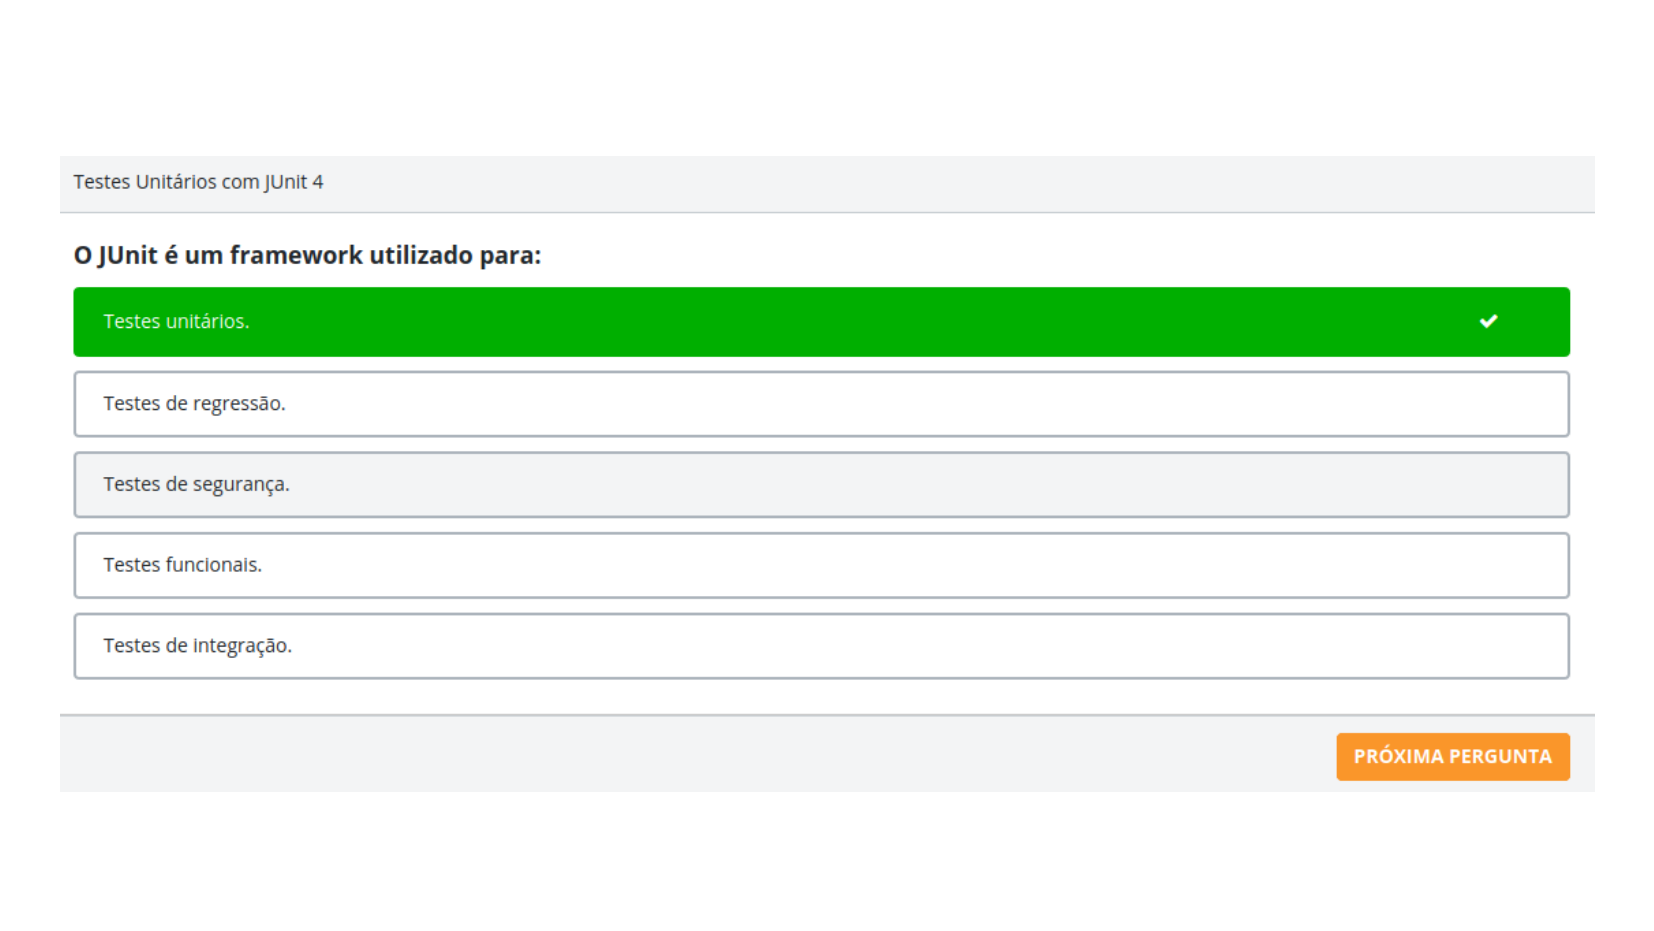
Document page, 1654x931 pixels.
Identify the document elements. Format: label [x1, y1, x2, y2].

picture [60, 156, 1595, 792]
